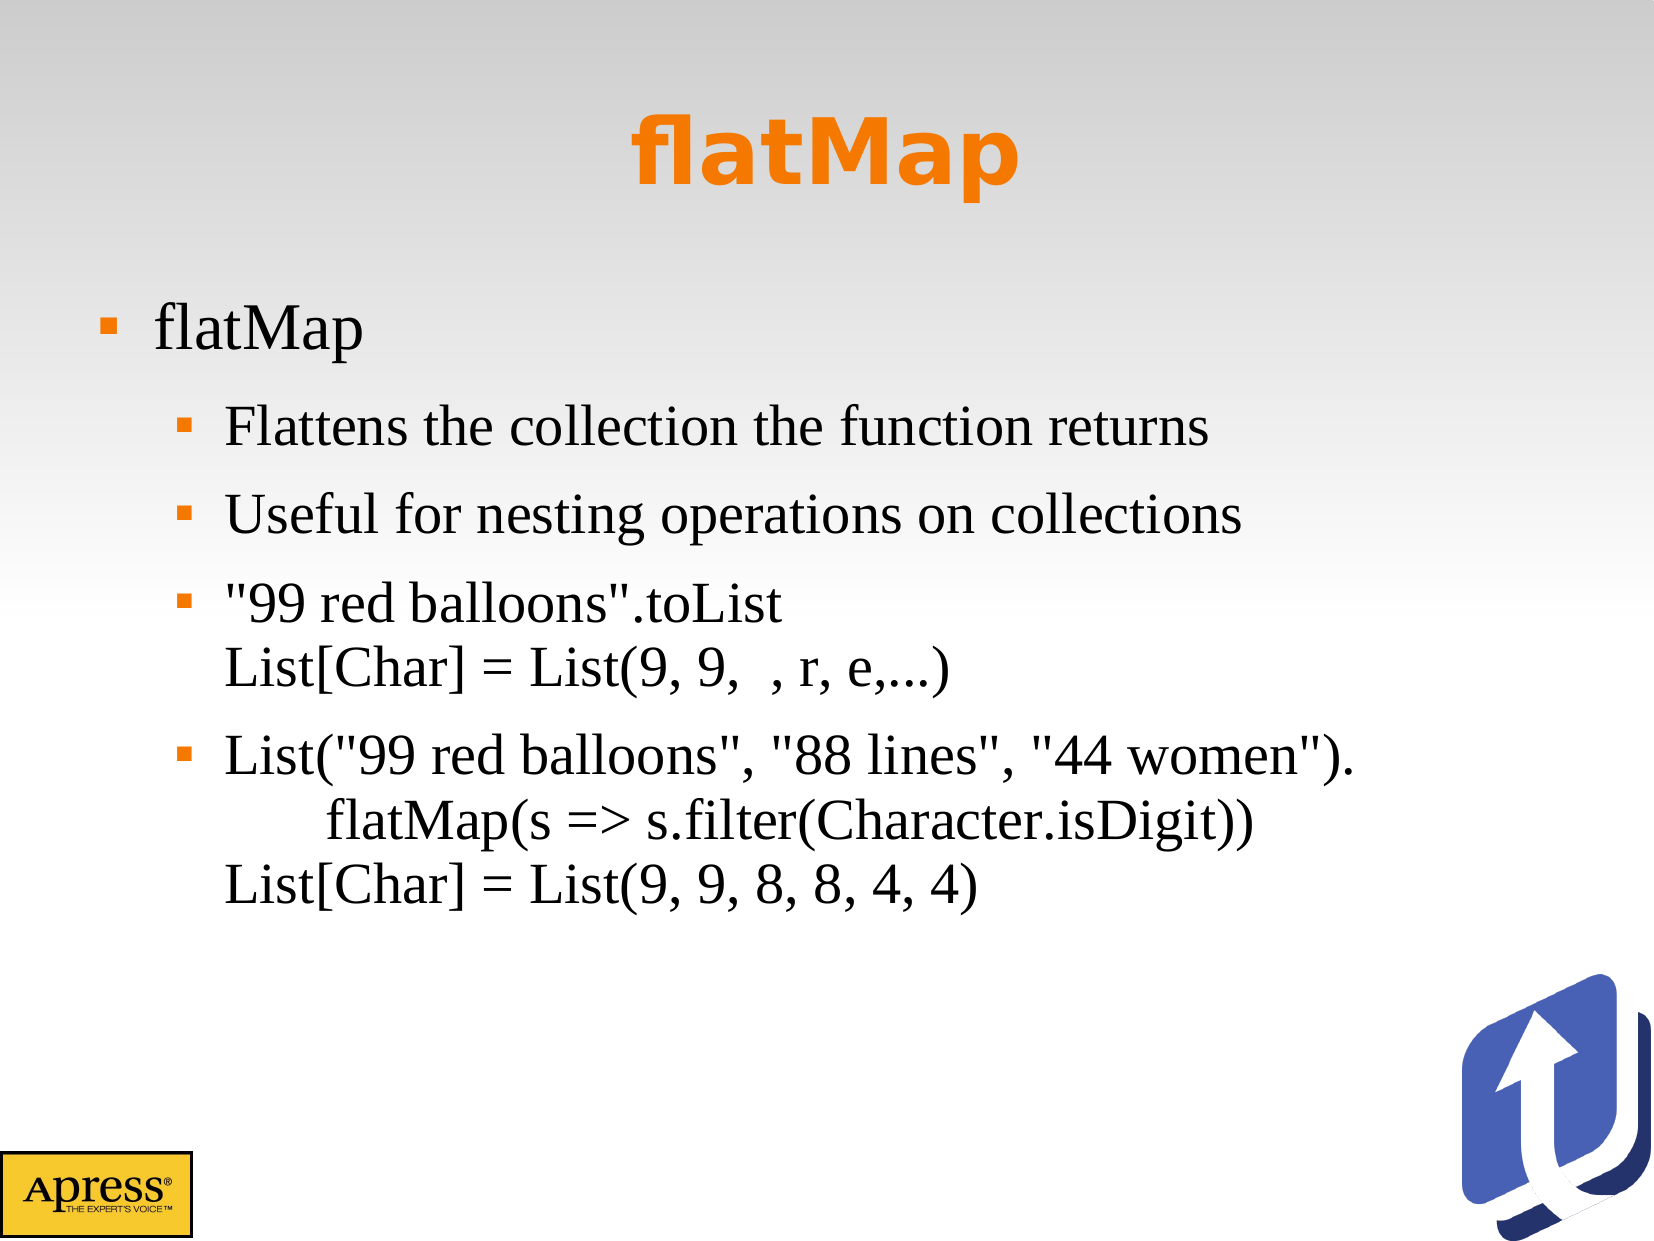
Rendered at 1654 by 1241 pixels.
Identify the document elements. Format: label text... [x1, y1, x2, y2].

picture [0, 1151, 193, 1238]
picture [1462, 974, 1651, 1241]
list flatMap Flattens the collection the function returns Useful for nesting operations on collections "99 red balloons".toList List[Char] = List(9, 9, , r, e,...) List("99 red balloons", "88 lines", "44 women"). flatMap(s => s.filter(Character.isDigit)) List[Char] = List(9, 9, 8, 8, 4, 4) [82, 290, 1571, 1094]
title flatMap [82, 49, 1571, 257]
